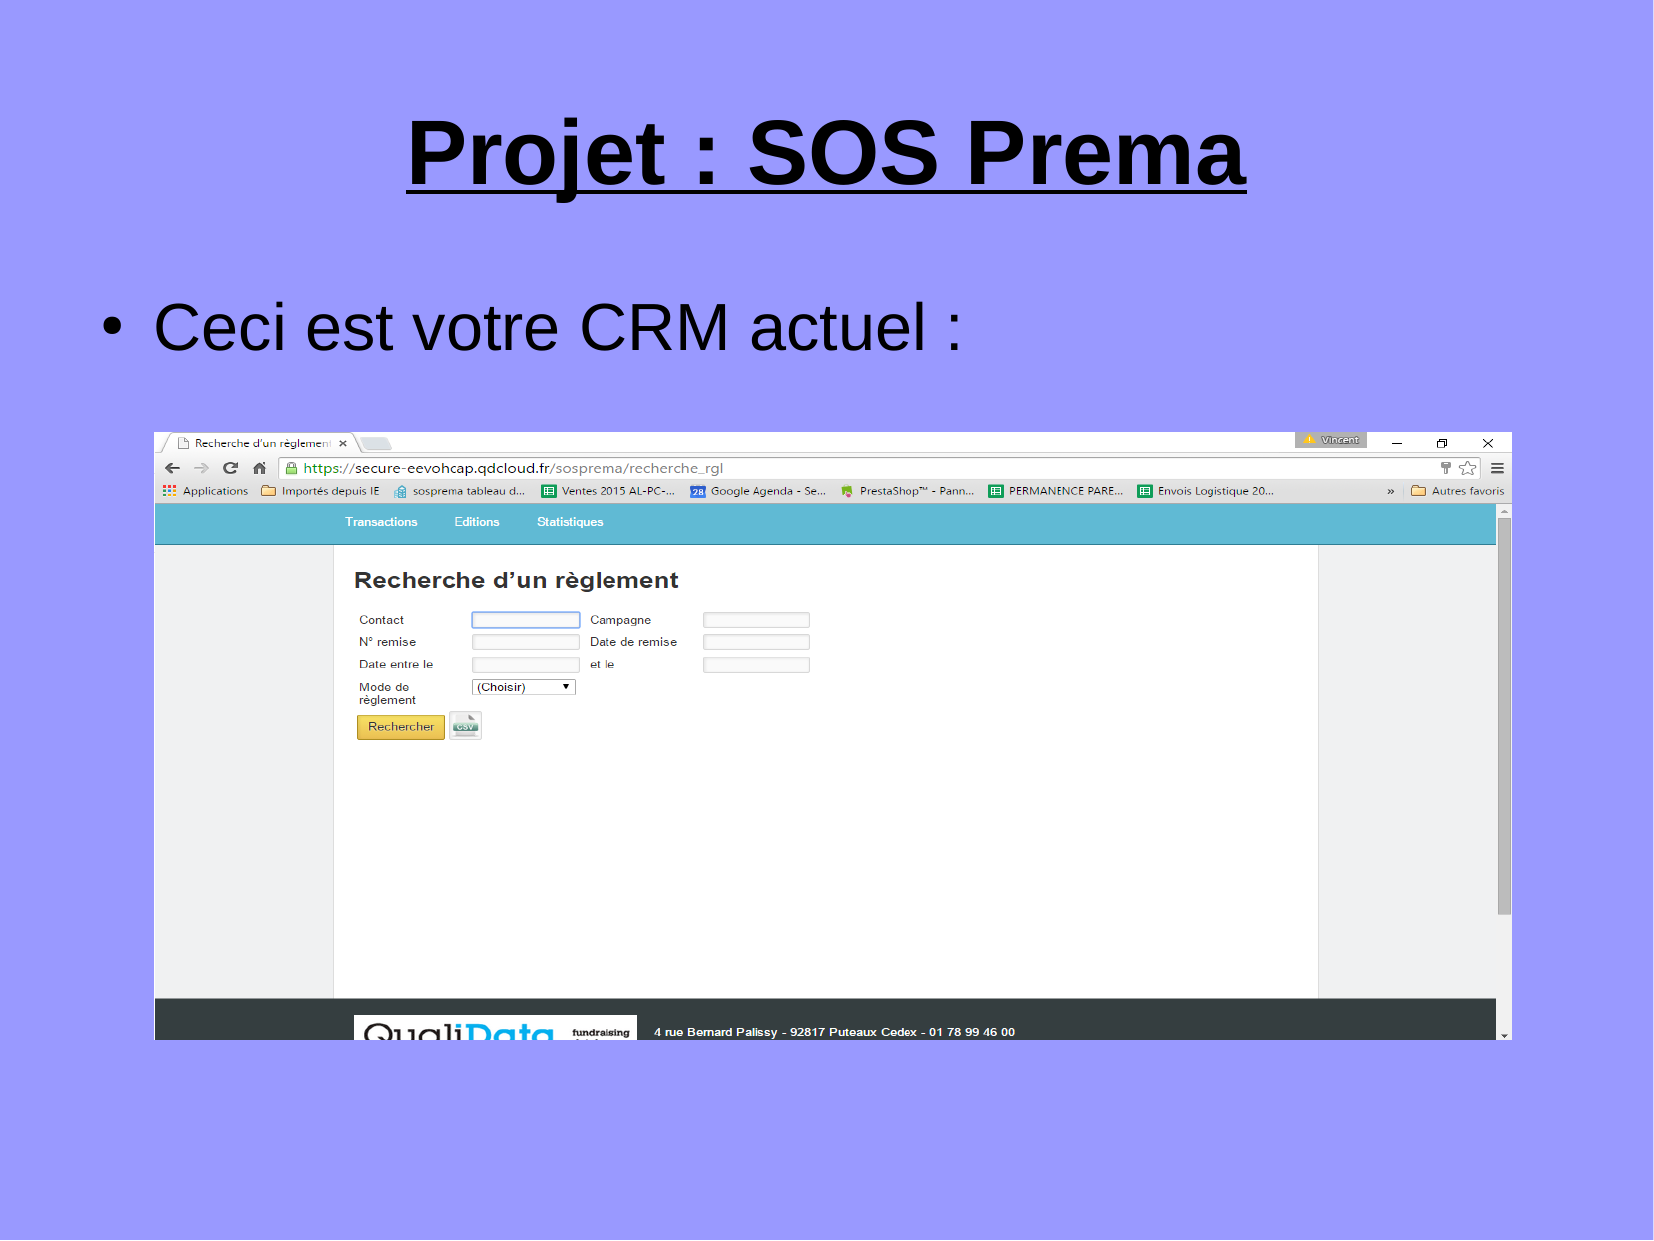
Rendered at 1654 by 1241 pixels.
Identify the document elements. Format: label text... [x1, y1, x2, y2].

title Projet : SOS Prema [82, 49, 1571, 257]
list Ceci est votre CRM actuel : [82, 290, 1571, 1109]
